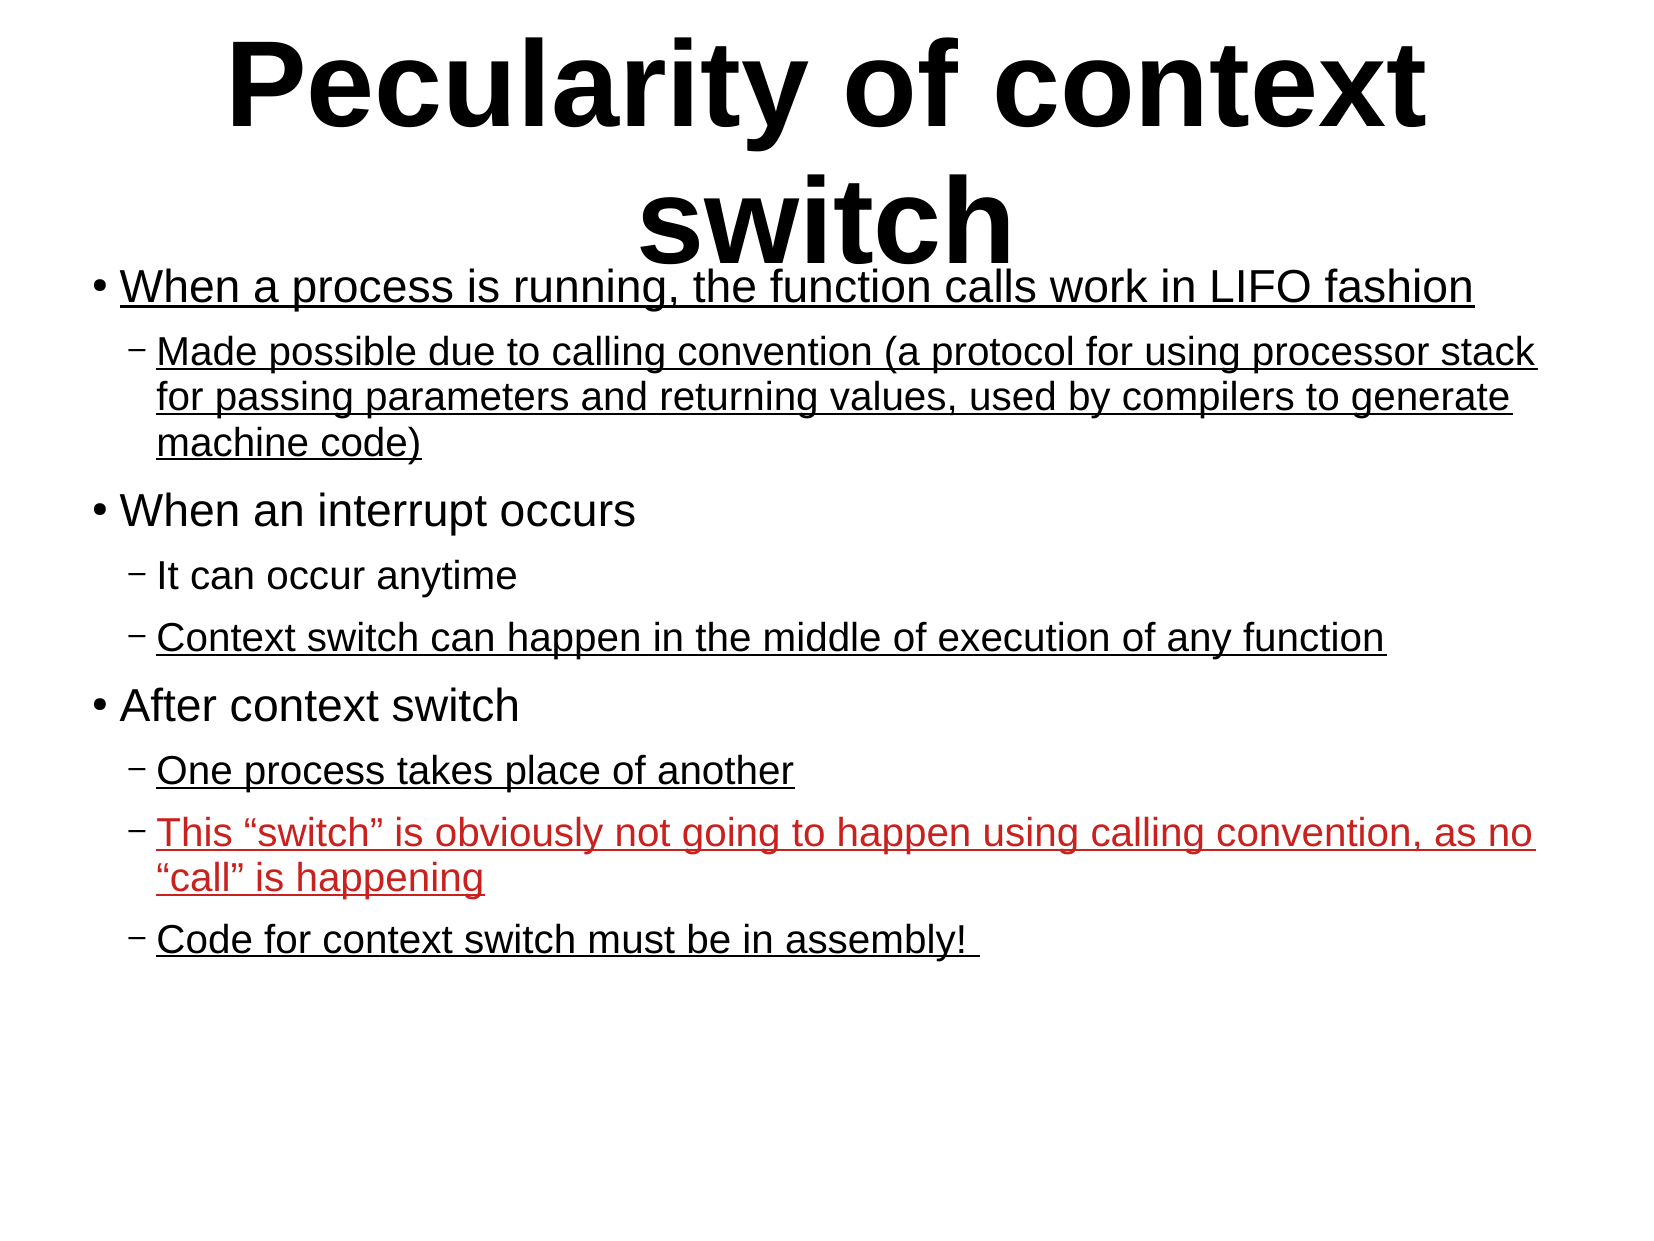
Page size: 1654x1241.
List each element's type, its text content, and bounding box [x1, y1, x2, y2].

title Pecularity of context switch [82, 16, 1571, 261]
list When a process is running, the function calls work in LIFO fashion Made possible due to calling convention (a protocol for using processor stack for passing parameters and returning values, used by compilers to generate machine code) When an interrupt occurs It can occur anytime Context switch can happen in the middle of execution of any function After context switch One process takes place of another This “switch” is obviously not going to happen using calling convention, as no “call” is happening Code for context switch must be in assembly! [82, 261, 1571, 981]
